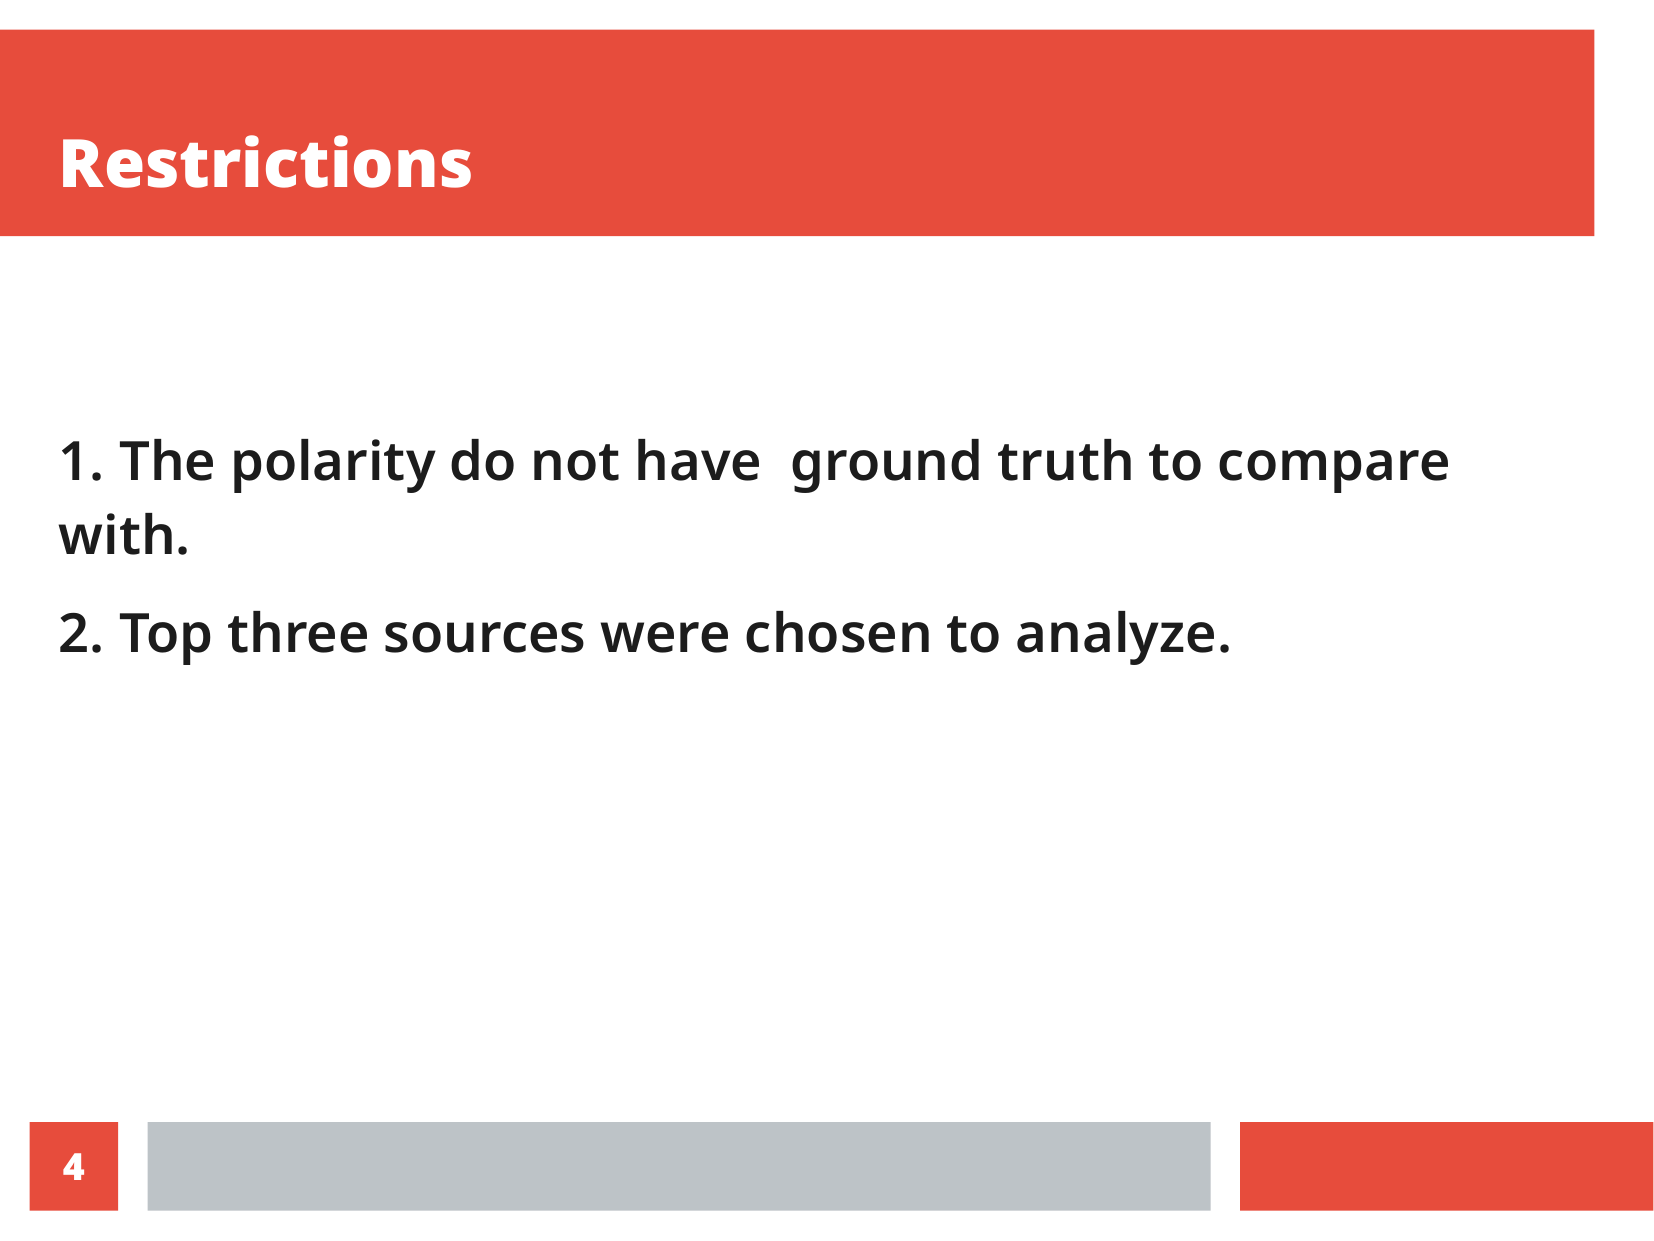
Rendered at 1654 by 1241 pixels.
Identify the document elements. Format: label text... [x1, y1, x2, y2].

title Restrictions [59, 59, 1595, 207]
list 1. The polarity do not have ground truth to compare with. 2. Top three sources were chosen to analyze. [59, 324, 1565, 1093]
